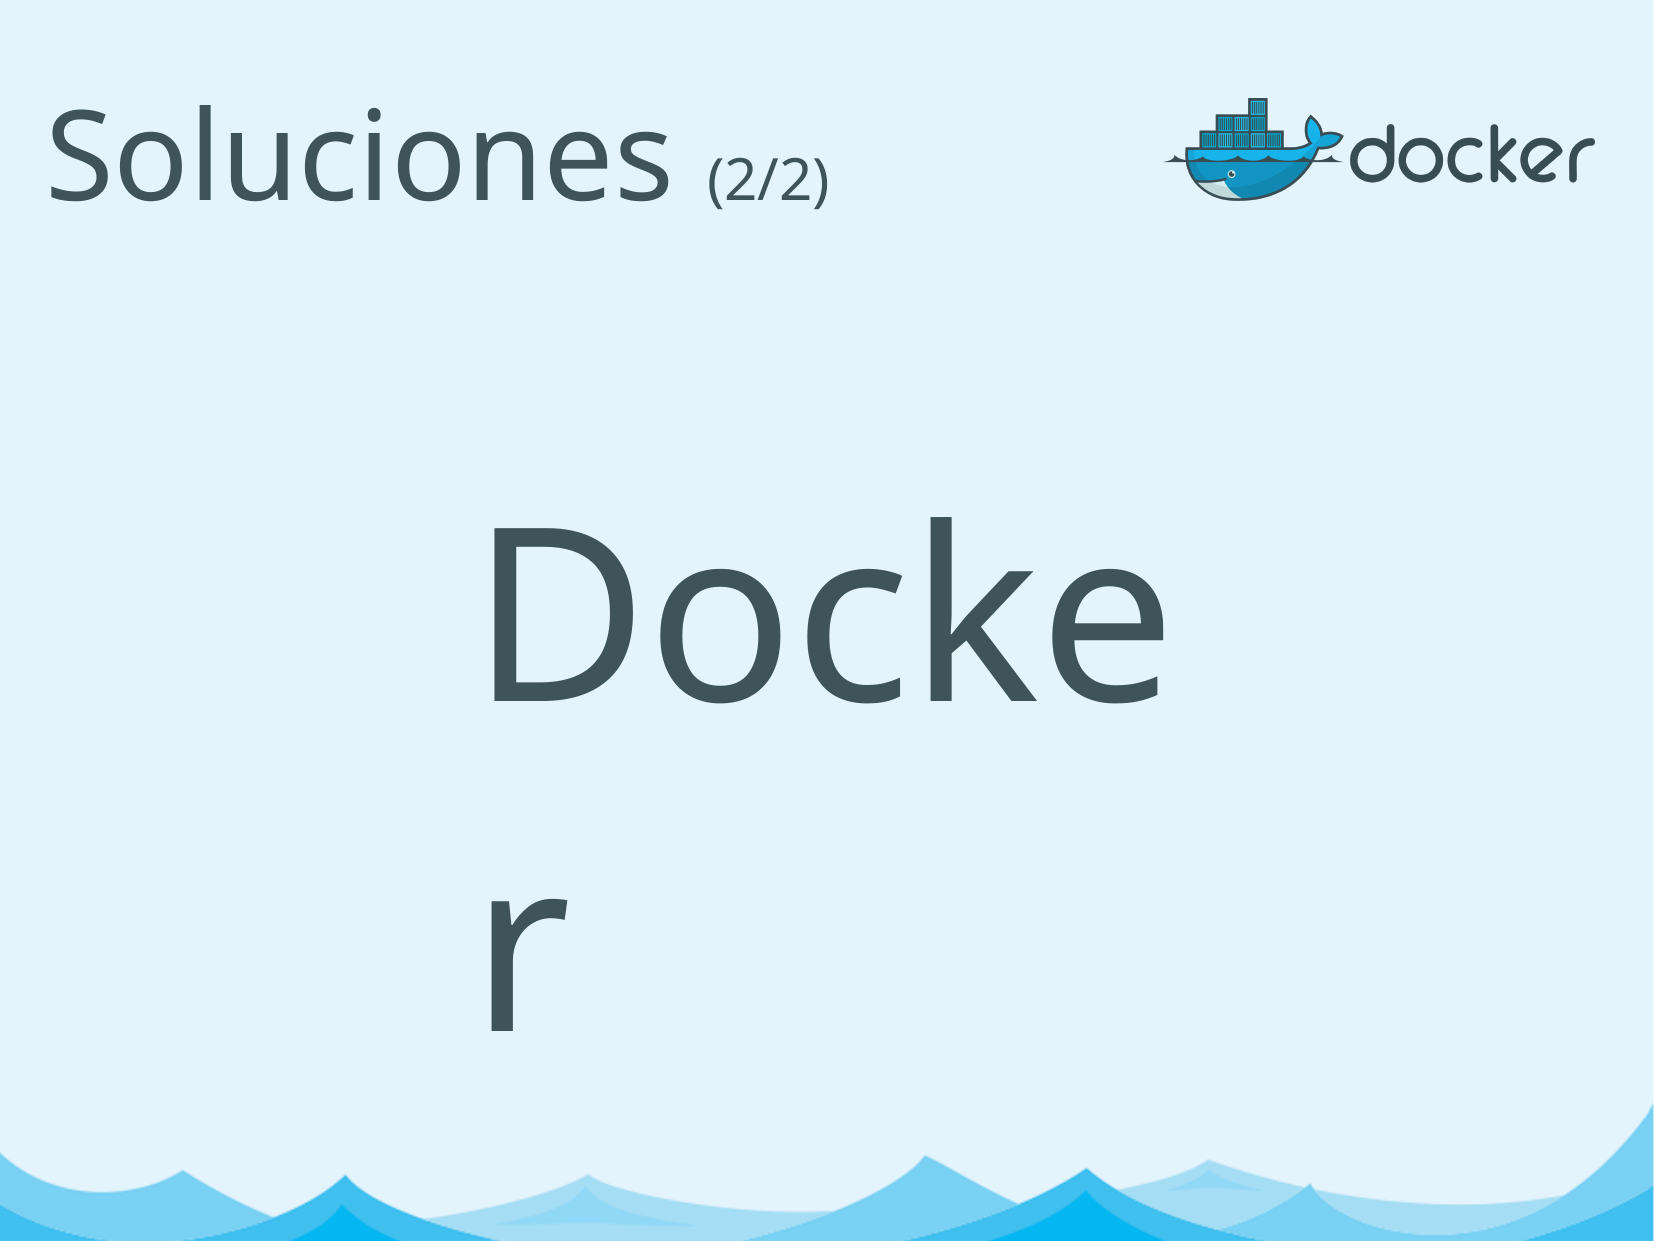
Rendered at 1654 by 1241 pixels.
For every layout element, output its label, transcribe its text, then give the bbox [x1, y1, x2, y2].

text_box Soluciones (2/2) [30, 59, 812, 252]
text_box Docker [456, 435, 1198, 805]
picture [0, 1101, 1654, 1241]
picture [1163, 98, 1595, 201]
